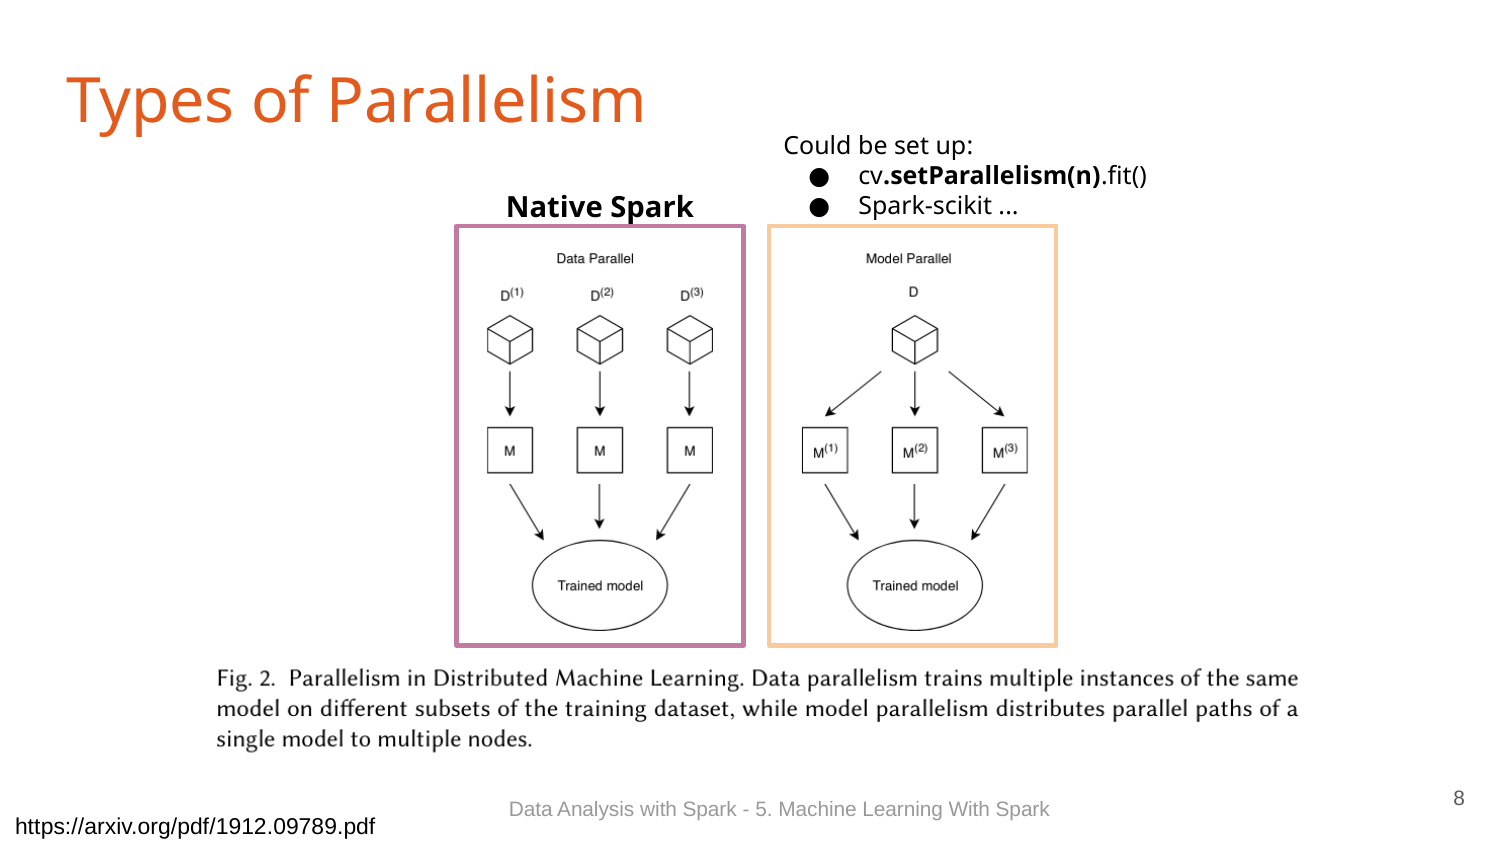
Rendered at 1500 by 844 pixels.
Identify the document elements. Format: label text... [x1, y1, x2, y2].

text_box Could be set up: cv.setParallelism(n).fit() Spark-scikit ... [768, 114, 1207, 237]
title Types of Parallelism [51, 34, 1184, 129]
picture [459, 251, 741, 643]
text_box Native Spark [456, 173, 744, 251]
slide_number <number> [1389, 764, 1480, 830]
text_box https://arxiv.org/pdf/1912.09789.pdf [0, 797, 401, 844]
picture [203, 219, 1326, 766]
text_box Could be set up: cv.setParallelism(n).fit() Spark-scikit ... [771, 228, 1054, 237]
picture [771, 237, 1054, 643]
text_box Data Analysis with Spark - 5. Machine Learning With Spark [480, 781, 1079, 830]
